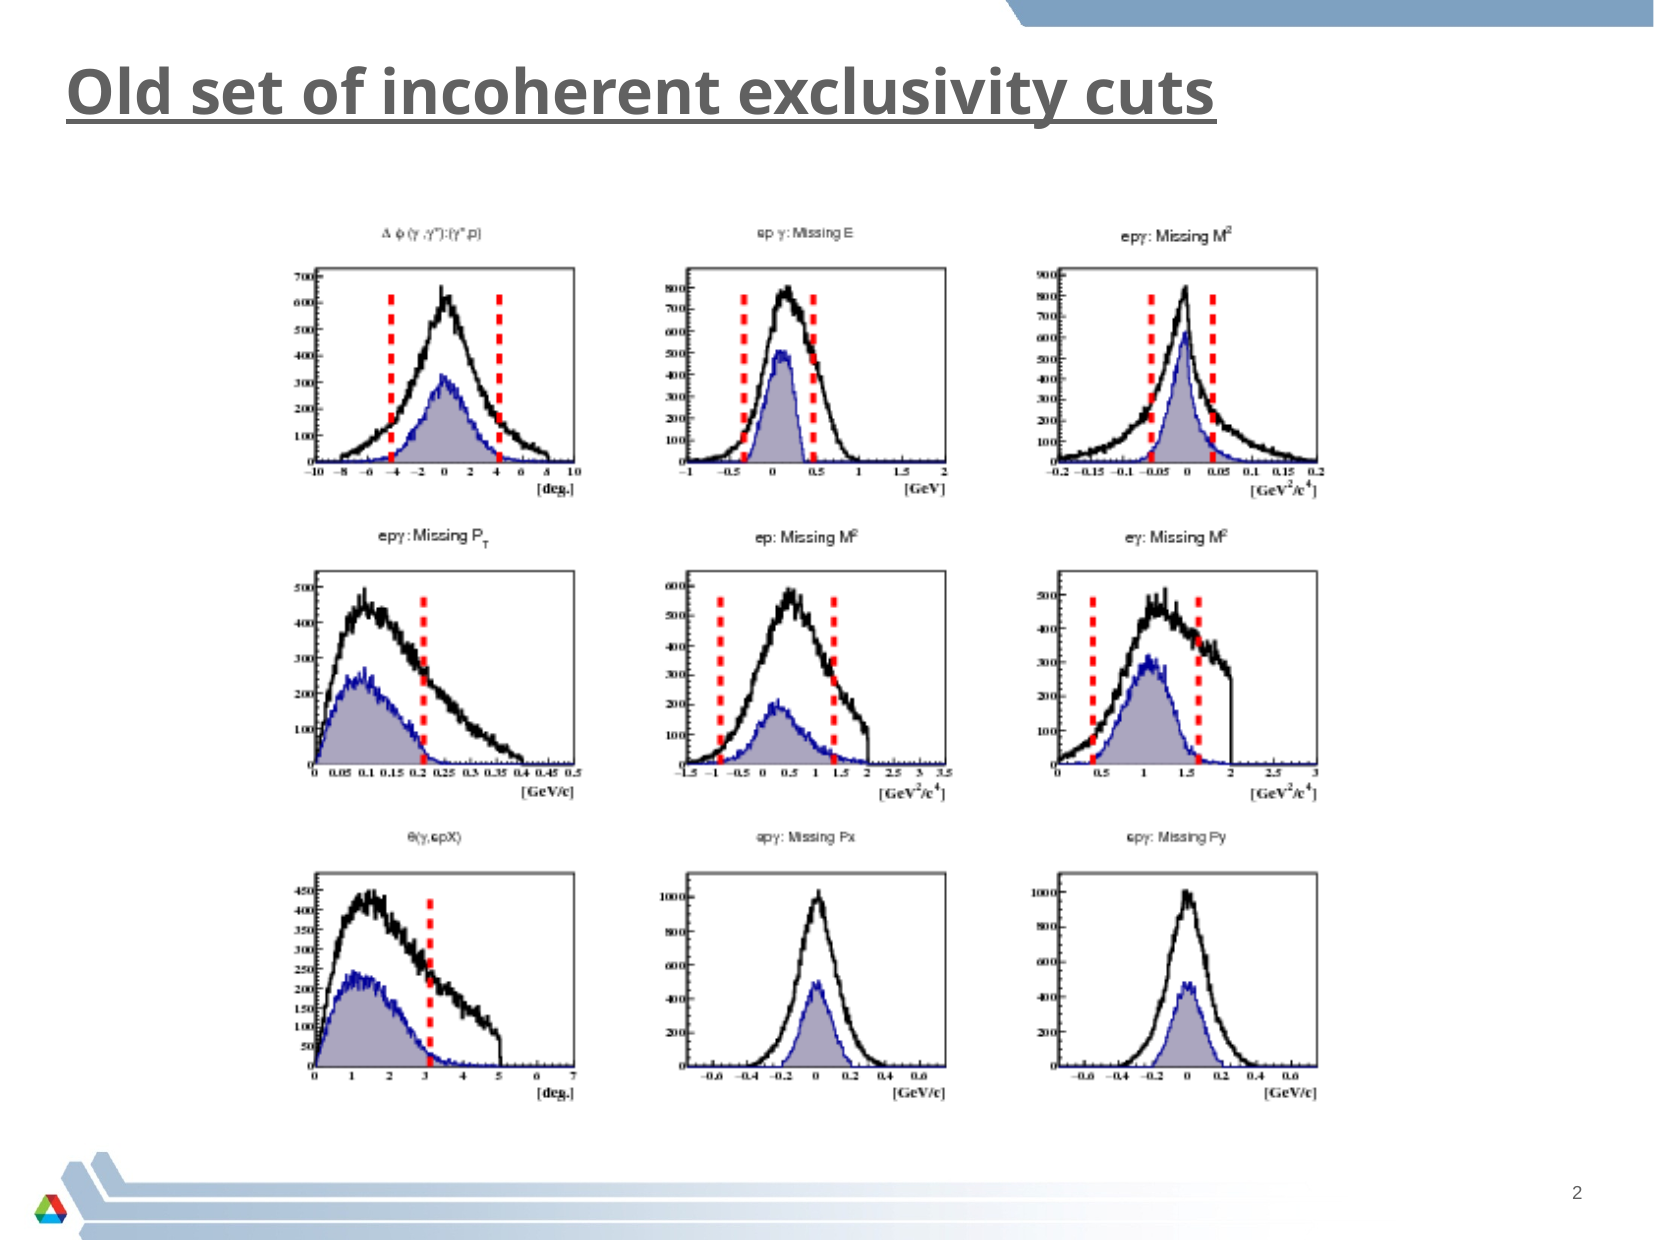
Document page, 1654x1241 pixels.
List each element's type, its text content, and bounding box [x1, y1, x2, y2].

title Old set of incoherent exclusivity cuts [65, 17, 1554, 163]
picture [0, 175, 1654, 1240]
picture [0, 0, 1654, 28]
